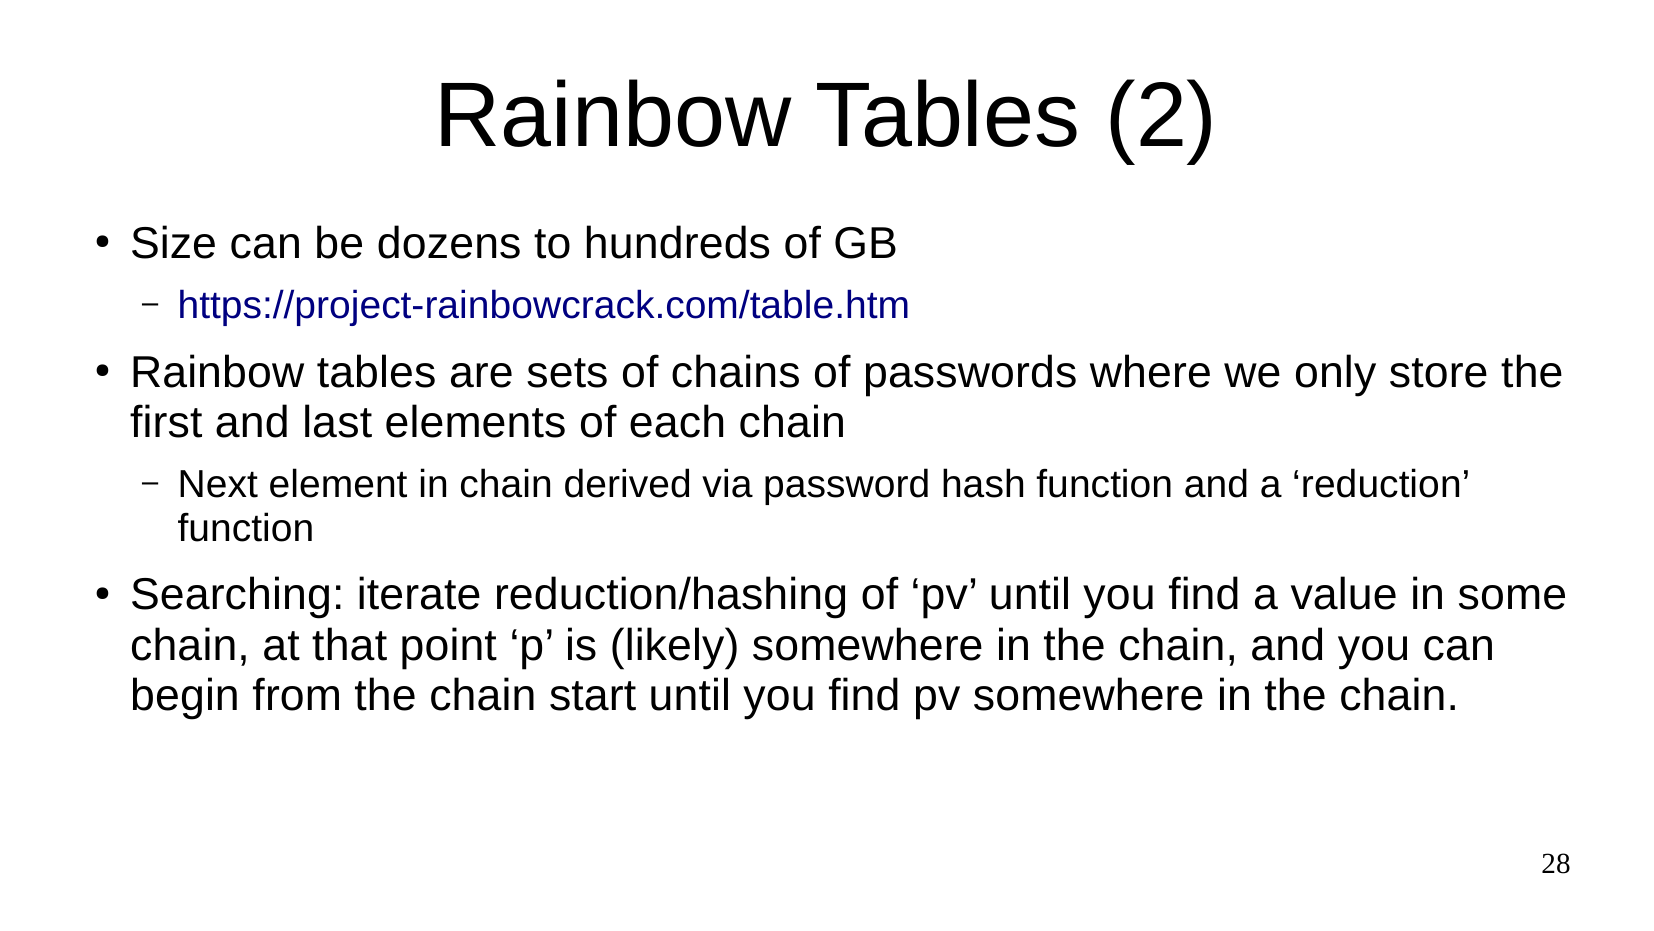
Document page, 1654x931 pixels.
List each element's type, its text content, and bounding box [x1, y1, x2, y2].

list Size can be dozens to hundreds of GB https://project-rainbowcrack.com/table.htm Rainbow tables are sets of chains of passwords where we only store the first and last elements of each chain Next element in chain derived via password hash function and a ‘reduction’ function Searching: iterate reduction/hashing of ‘pv’ until you find a value in some chain, at that point ‘p’ is (likely) somewhere in the chain, and you can begin from the chain start until you find pv somewhere in the chain. [82, 217, 1571, 758]
title Rainbow Tables (2) [82, 37, 1571, 193]
